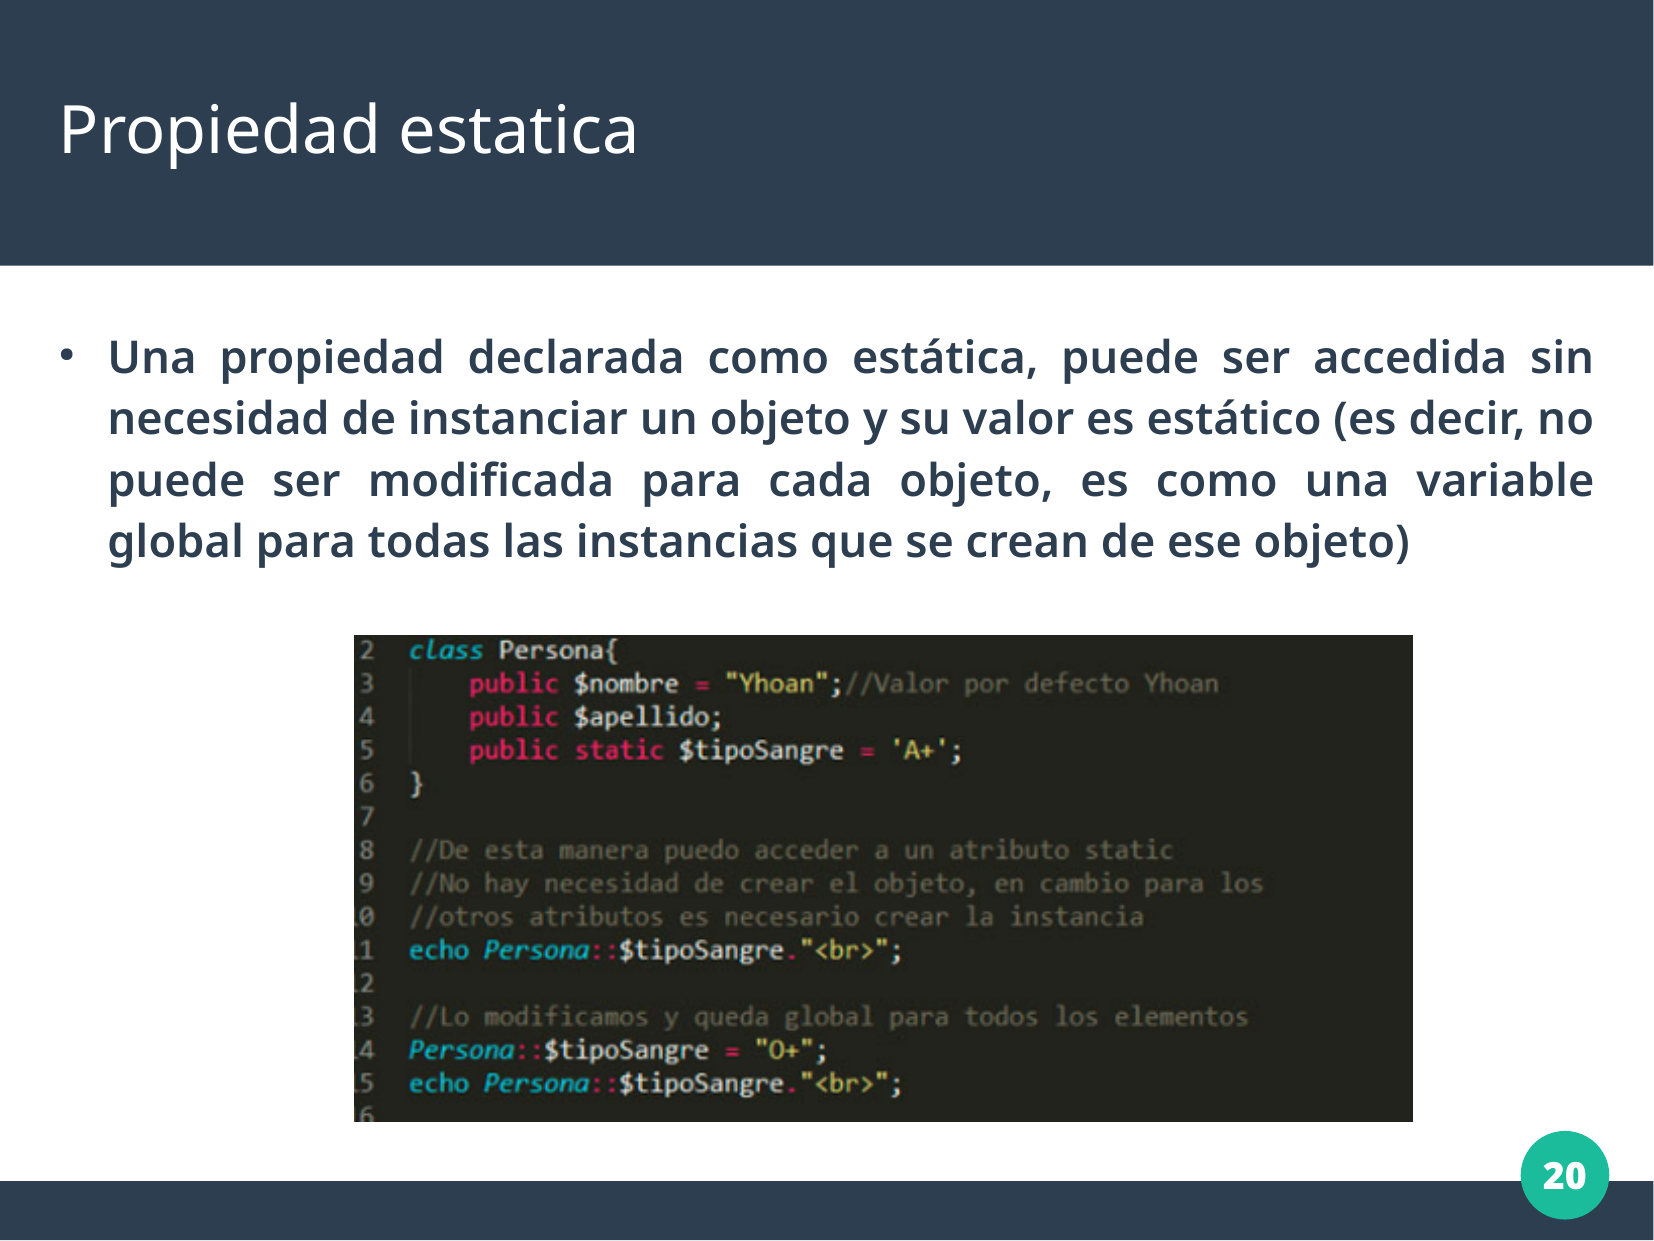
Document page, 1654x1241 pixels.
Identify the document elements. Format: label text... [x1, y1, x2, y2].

picture [354, 635, 1413, 1123]
list Una propiedad declarada como estática, puede ser accedida sin necesidad de instanciar un objeto y su valor es estático (es decir, no puede ser modificada para cada objeto, es como una variable global para todas las instancias que se crean de ese objeto) [59, 324, 1595, 615]
title Propiedad estatica [59, 49, 1595, 207]
